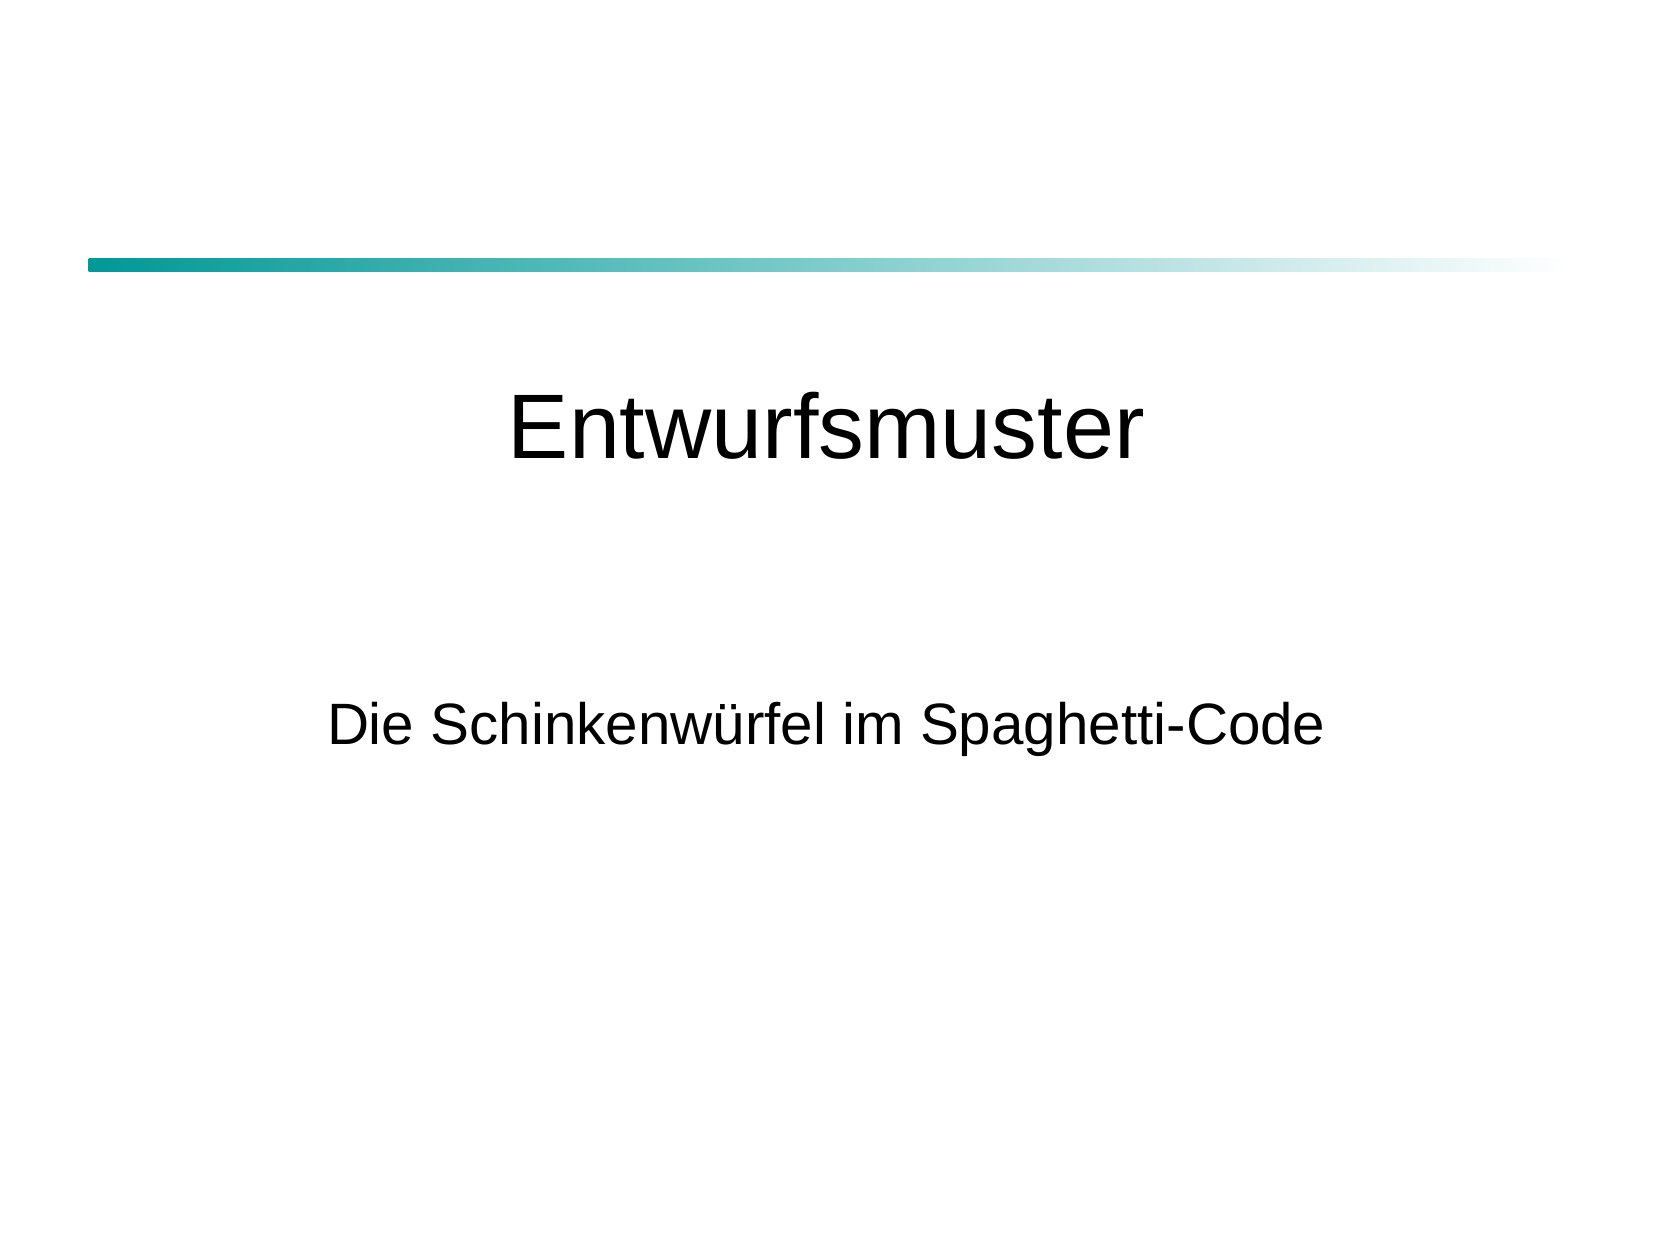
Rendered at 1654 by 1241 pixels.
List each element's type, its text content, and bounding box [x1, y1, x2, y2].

title Die Schinkenwürfel im Spaghetti-Code [82, 628, 1571, 821]
title Entwurfsmuster [82, 331, 1571, 524]
